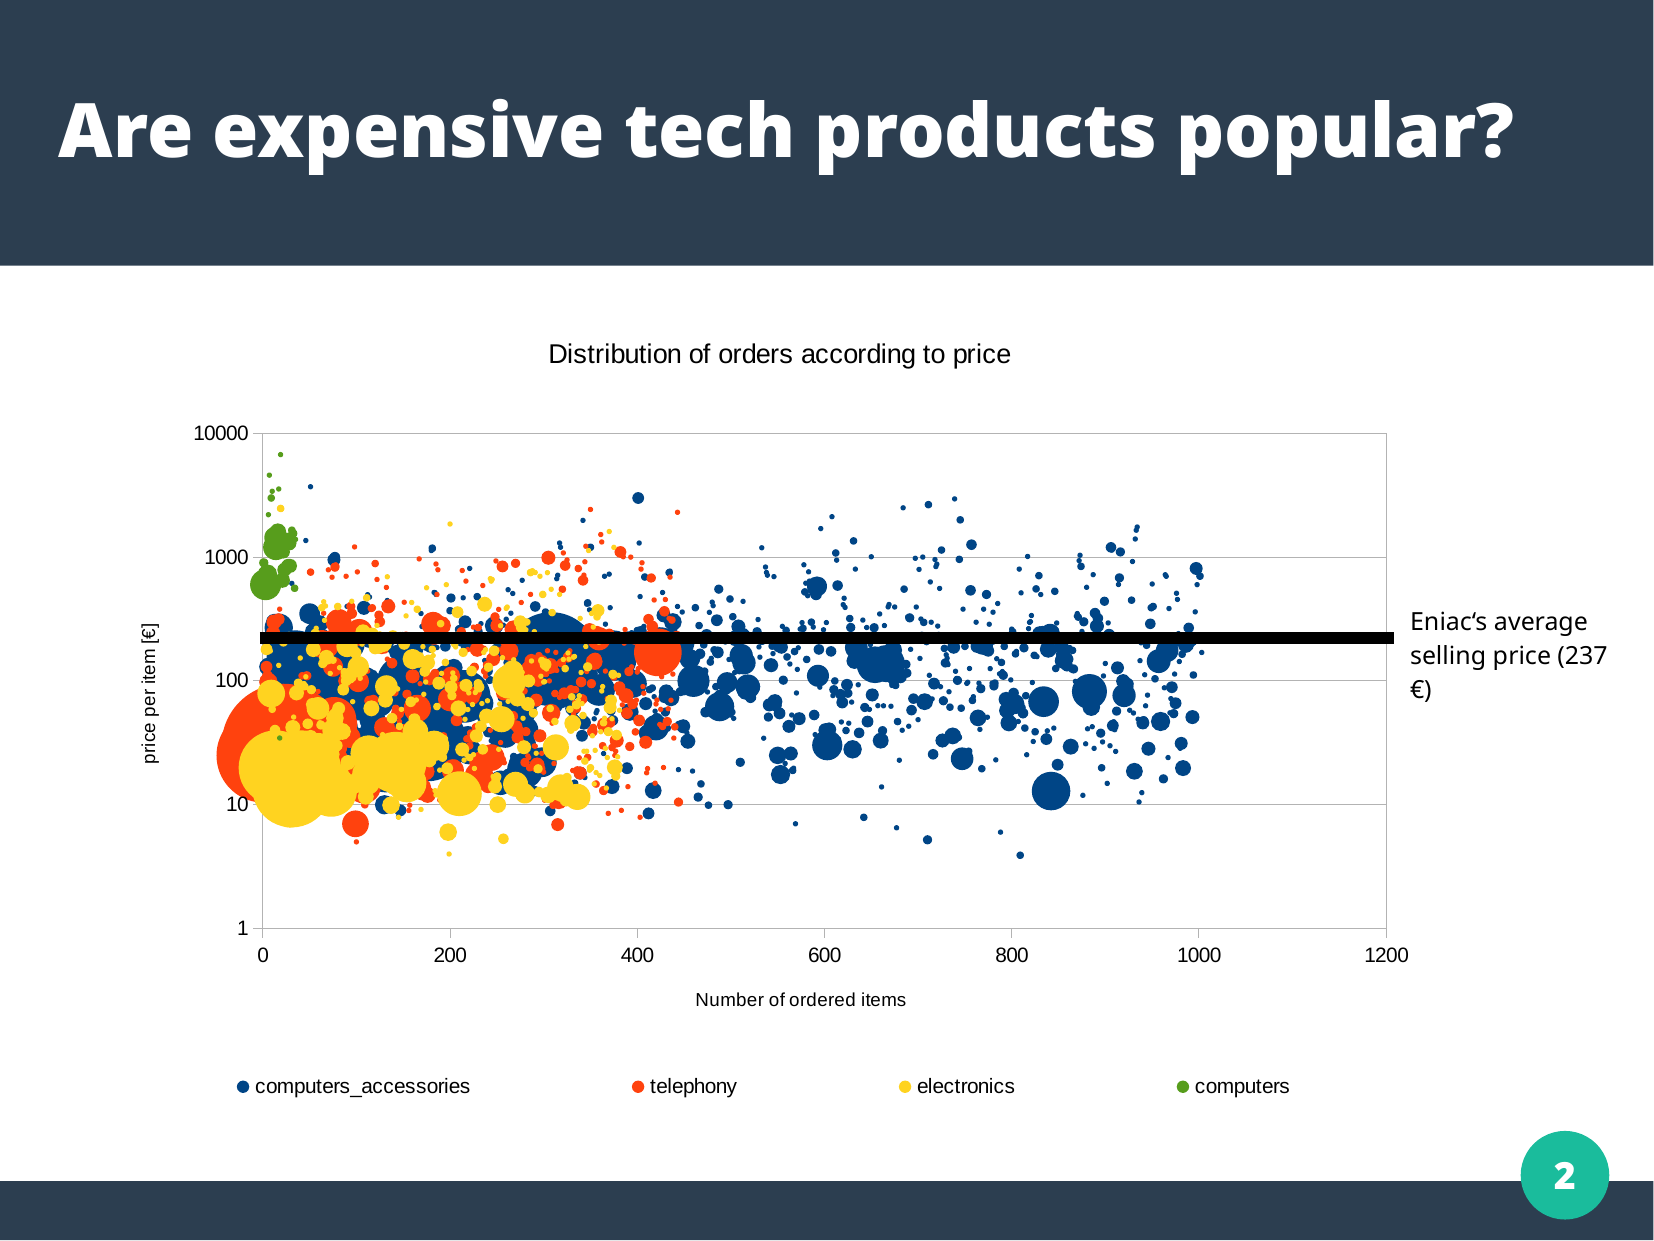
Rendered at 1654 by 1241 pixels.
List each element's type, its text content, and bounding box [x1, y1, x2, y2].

title Are expensive tech products popular? [59, 49, 1595, 207]
chart [82, 307, 1477, 1137]
text_box Eniac‘s average selling price (237 €) [1395, 596, 1638, 678]
